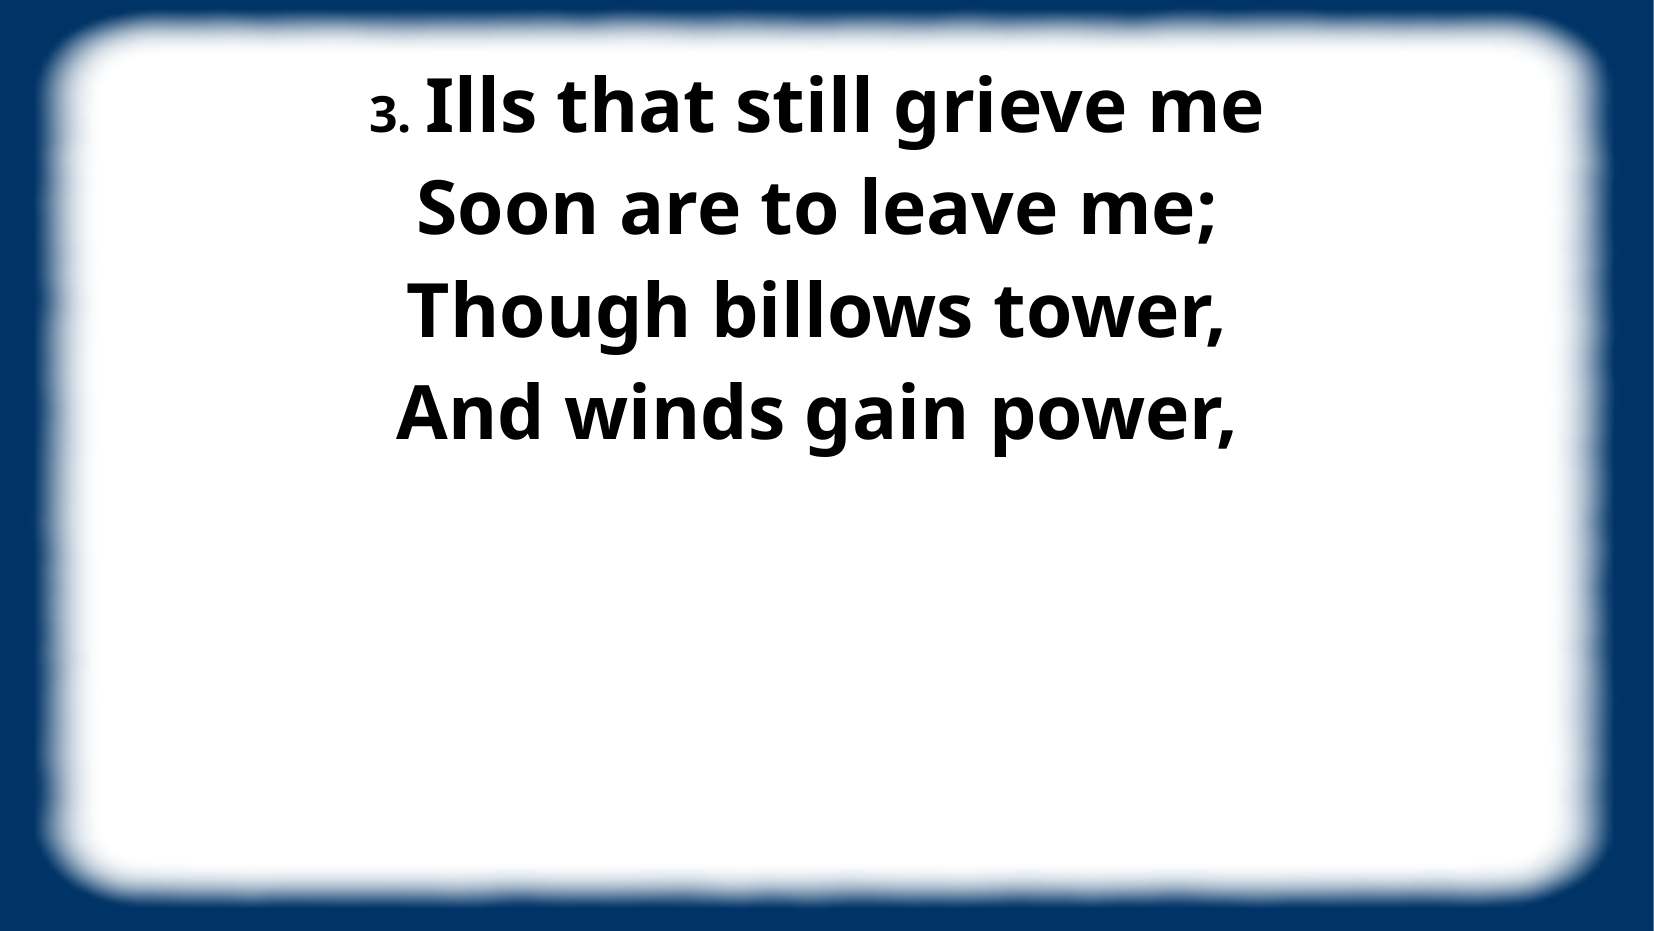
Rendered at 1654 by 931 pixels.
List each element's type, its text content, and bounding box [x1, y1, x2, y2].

text_box 3. Ills that still grieve me Soon are to leave me; Though billows tower, And winds gain power, [90, 45, 1546, 504]
picture [0, 0, 1654, 931]
